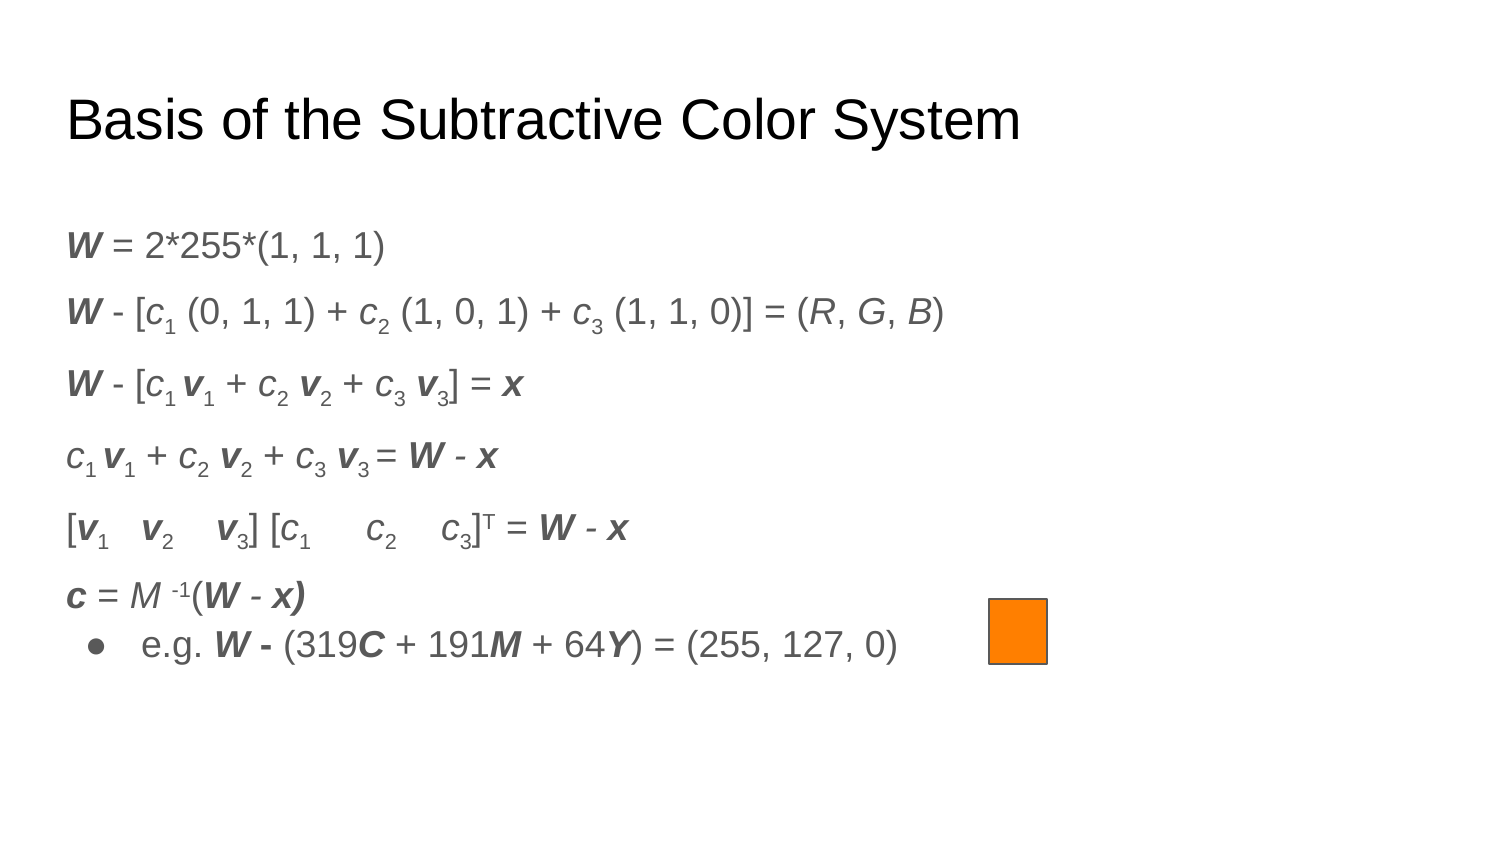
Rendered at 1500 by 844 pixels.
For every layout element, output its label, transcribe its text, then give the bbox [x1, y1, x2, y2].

list W = 2*255*(1, 1, 1) W - [c1 (0, 1, 1) + c2 (1, 0, 1) + c3 (1, 1, 0)] = (R, G, B) W - [c1 v1 + c2 v2 + c3 v3] = x c1 v1 + c2 v2 + c3 v3 = W - x [v1 v2 v3] [c1 c2 c3]T = W - x c = M -1(W - x) e.g. W - (319C + 191M + 64Y) = (255, 127, 0) [51, 189, 1449, 750]
text_box [989, 598, 1048, 665]
title Basis of the Subtractive Color System [51, 72, 1449, 167]
